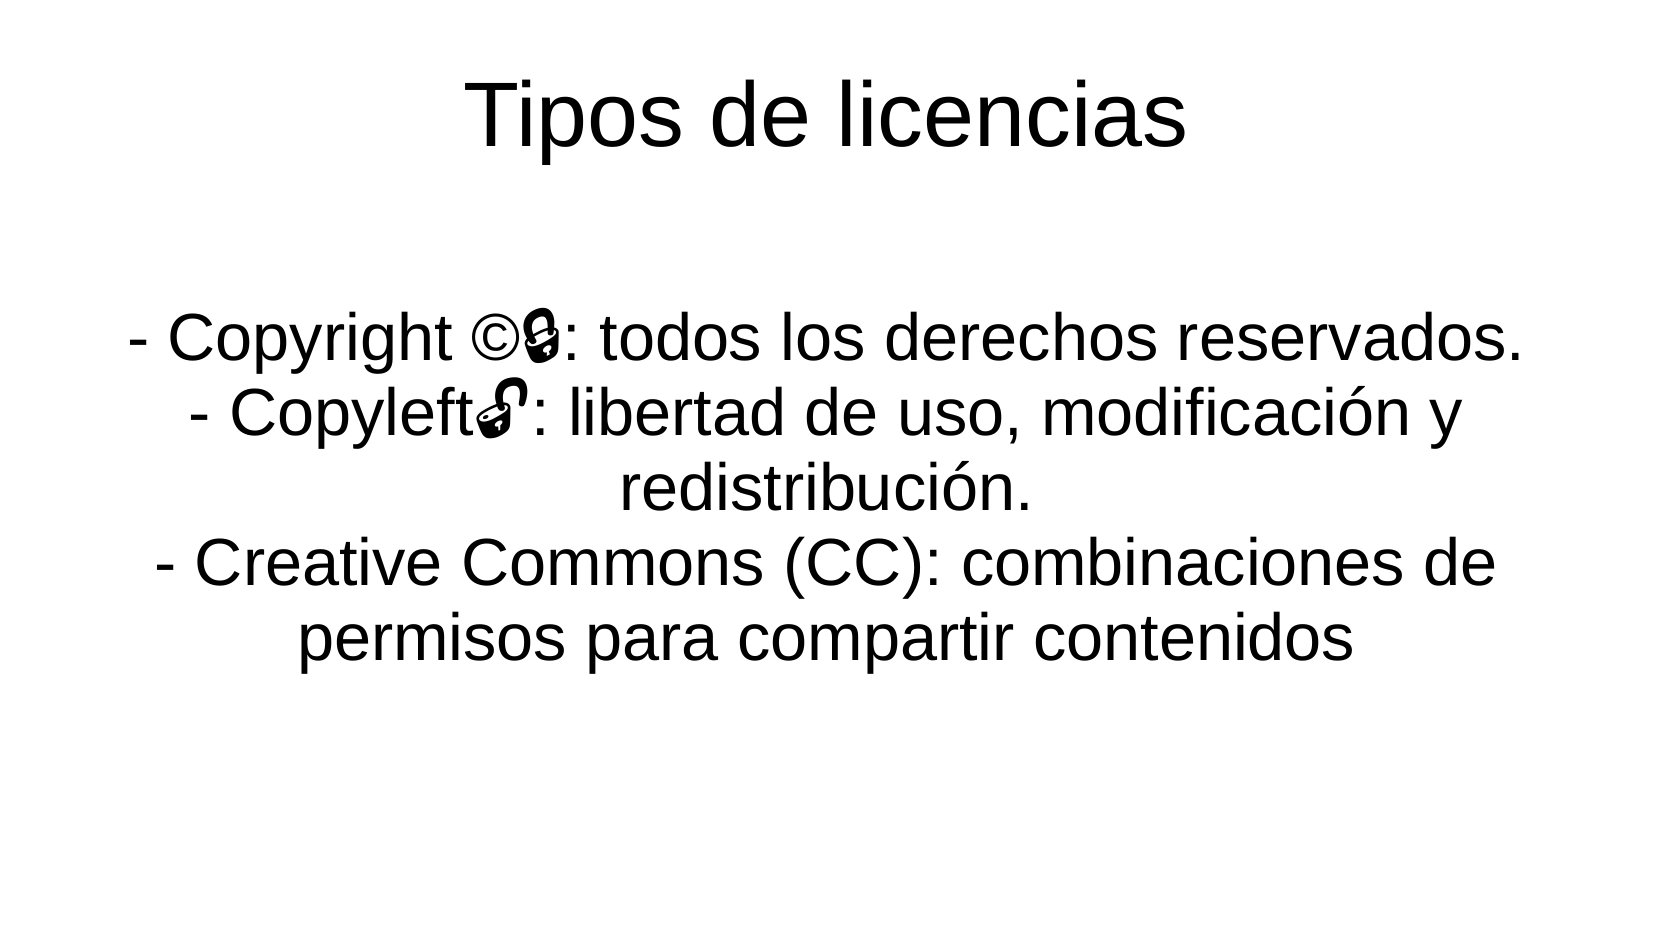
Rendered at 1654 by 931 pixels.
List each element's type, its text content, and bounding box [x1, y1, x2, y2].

subtitle - Copyright ©️🔒: todos los derechos reservados. - Copyleft🔓: libertad de uso, modificación y redistribución. - Creative Commons (CC): combinaciones de permisos para compartir contenidos [82, 217, 1571, 758]
chart [722, 412, 931, 517]
title Tipos de licencias [82, 37, 1571, 193]
